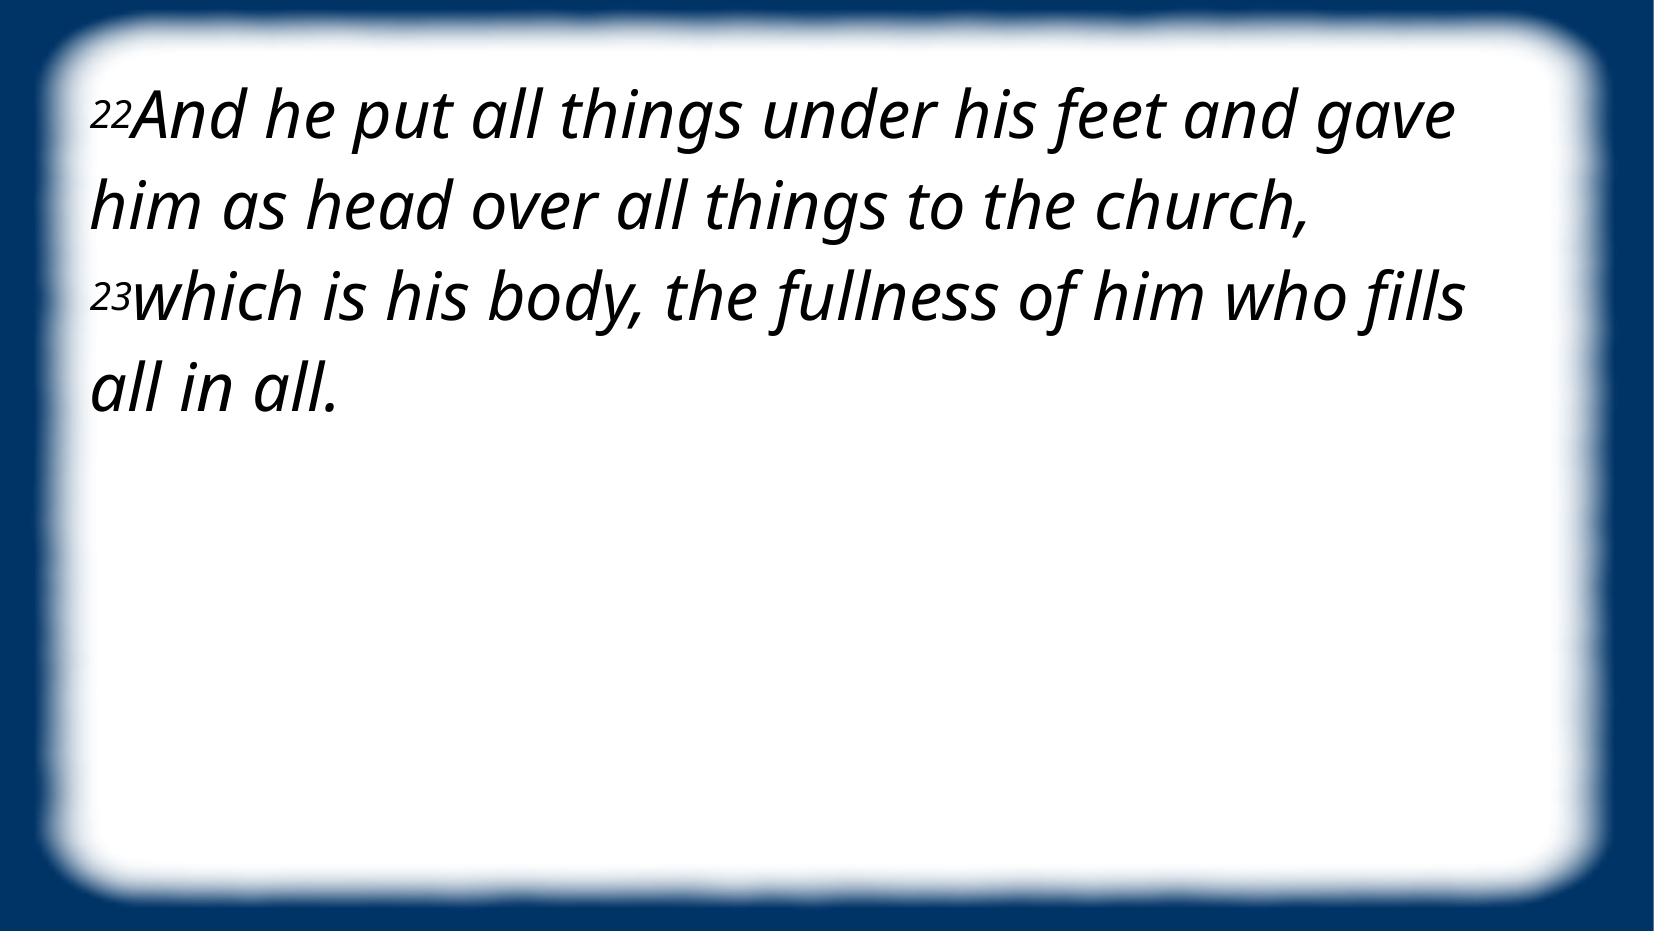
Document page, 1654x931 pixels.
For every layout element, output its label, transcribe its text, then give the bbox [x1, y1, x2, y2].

picture [0, 0, 1654, 931]
text_box 22And he put all things under his feet and gave him as head over all things to the church, 23which is his body, the fullness of him who fills all in all. [75, 60, 1561, 430]
